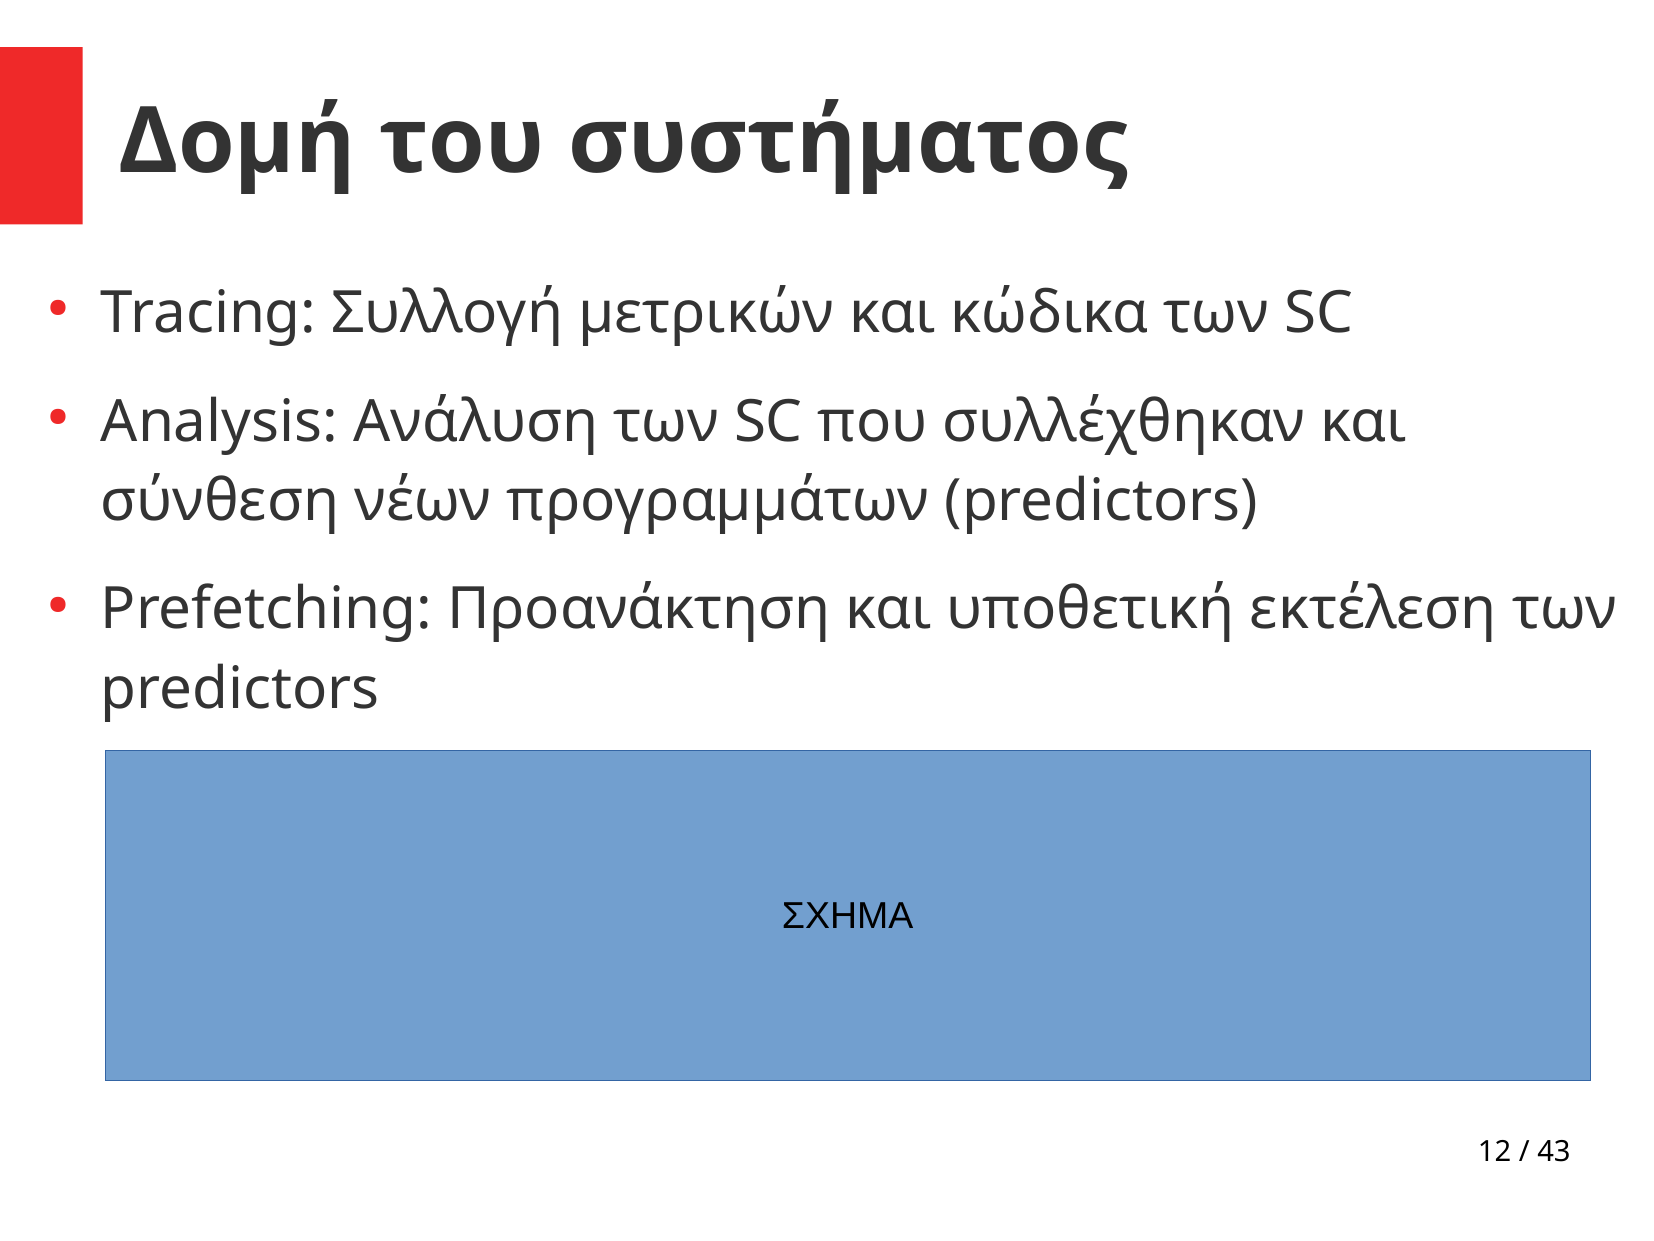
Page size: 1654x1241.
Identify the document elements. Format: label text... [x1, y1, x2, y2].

text_box ΣΧΗΜΑ [105, 750, 1591, 1081]
list Tracing: Συλλογή μετρικών και κώδικα των SC Analysis: Ανάλυση των SC που συλλέχθηκαν και σύνθεση νέων προγραμμάτων (predictors) Prefetching: Προανάκτηση και υποθετική εκτέλεση των predictors [30, 270, 1621, 691]
title Δομή του συστήματος [118, 33, 1571, 241]
